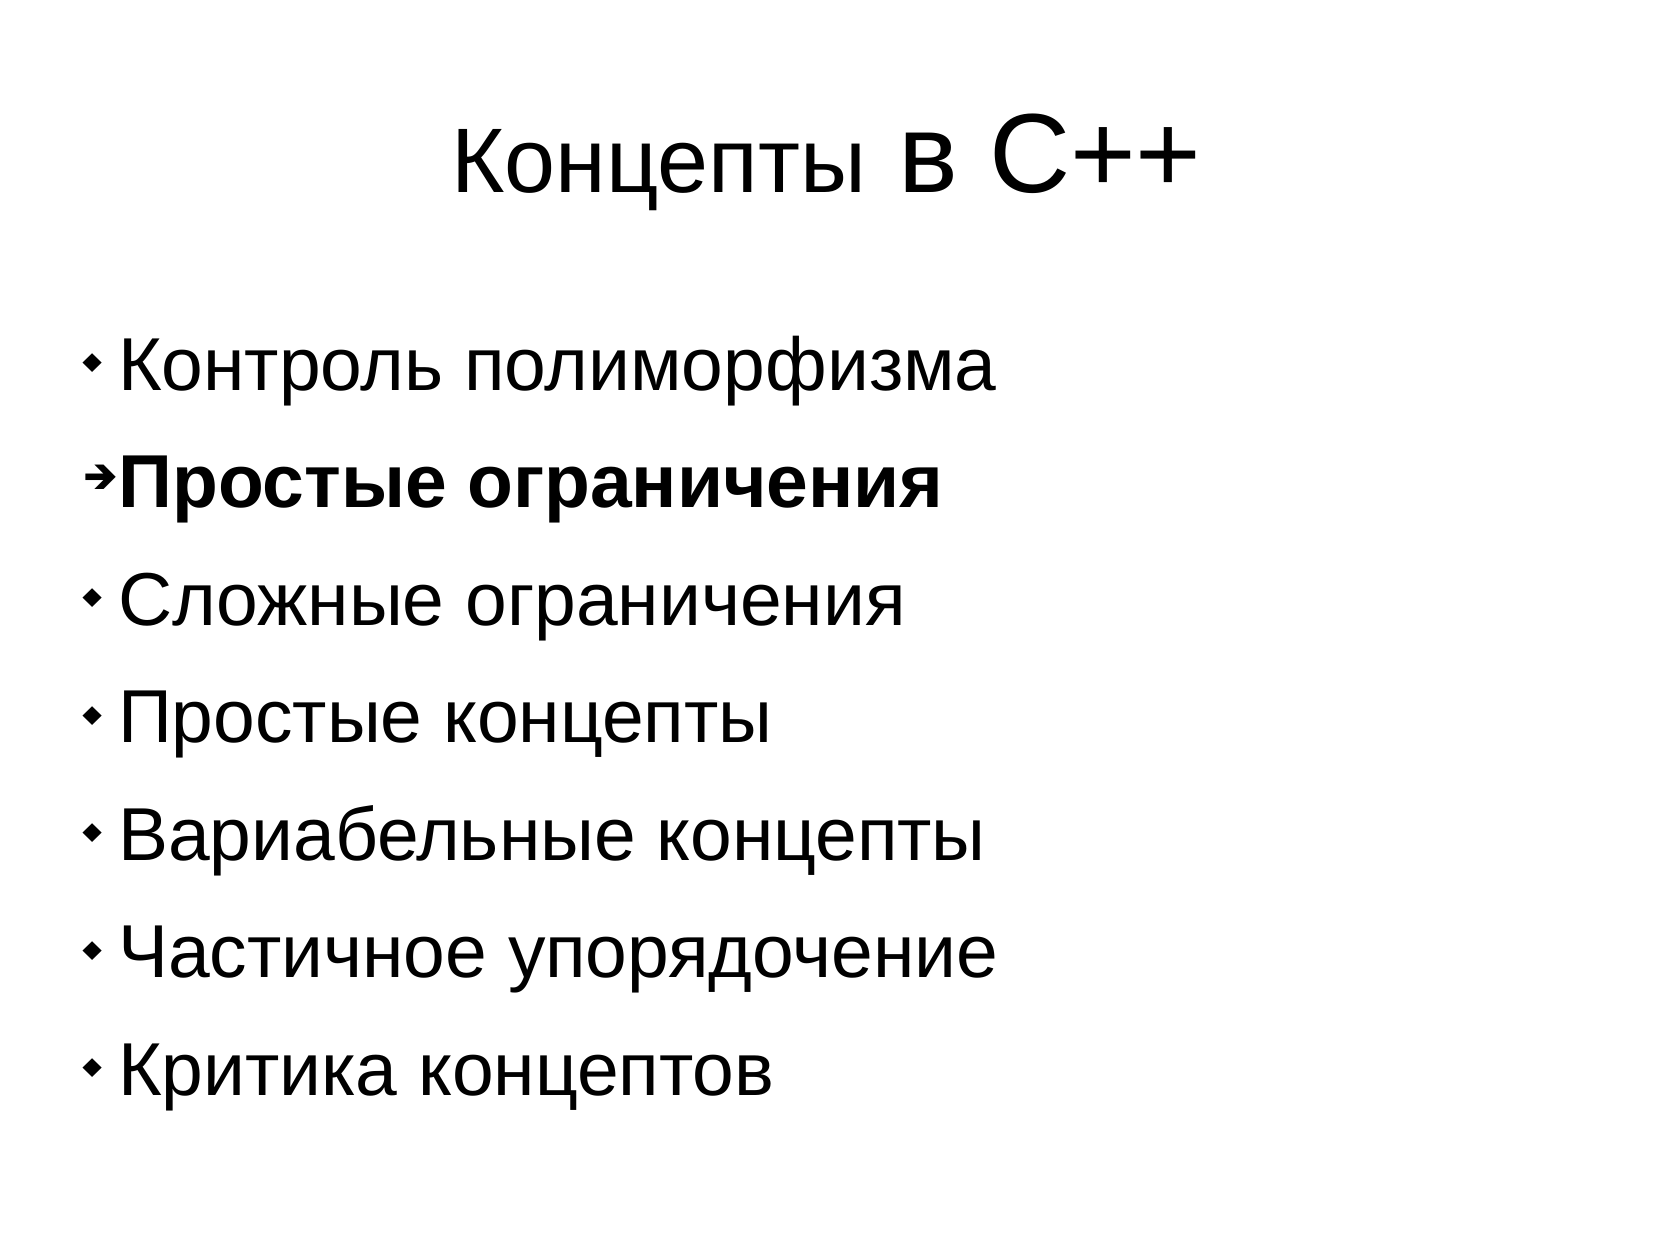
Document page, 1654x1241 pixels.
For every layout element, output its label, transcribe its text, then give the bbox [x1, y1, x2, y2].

title Концепты в C++ [82, 49, 1571, 257]
subtitle Контроль полиморфизма Простые ограничения Сложные ограничения Простые концепты Вариабельные концепты Частичное упорядочение Критика концептов [82, 290, 1571, 1111]
